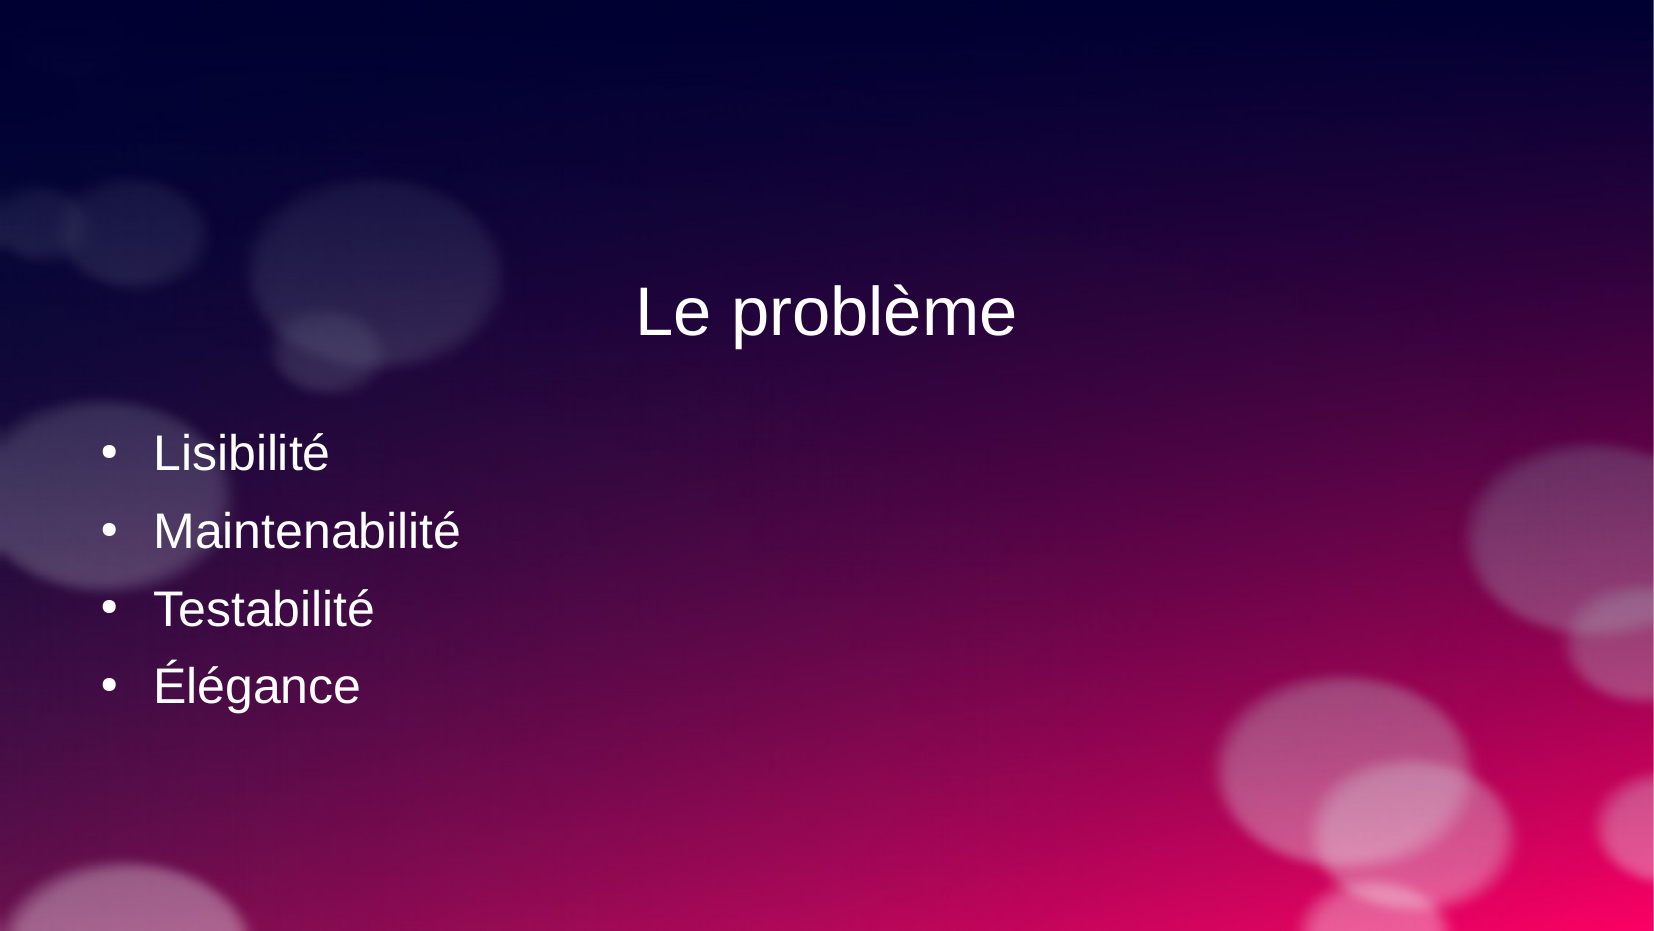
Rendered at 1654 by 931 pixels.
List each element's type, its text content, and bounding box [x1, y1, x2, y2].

picture [0, 0, 1654, 931]
list Lisibilité Maintenabilité Testabilité Élégance [82, 425, 1561, 758]
title Le problème [82, 234, 1571, 390]
